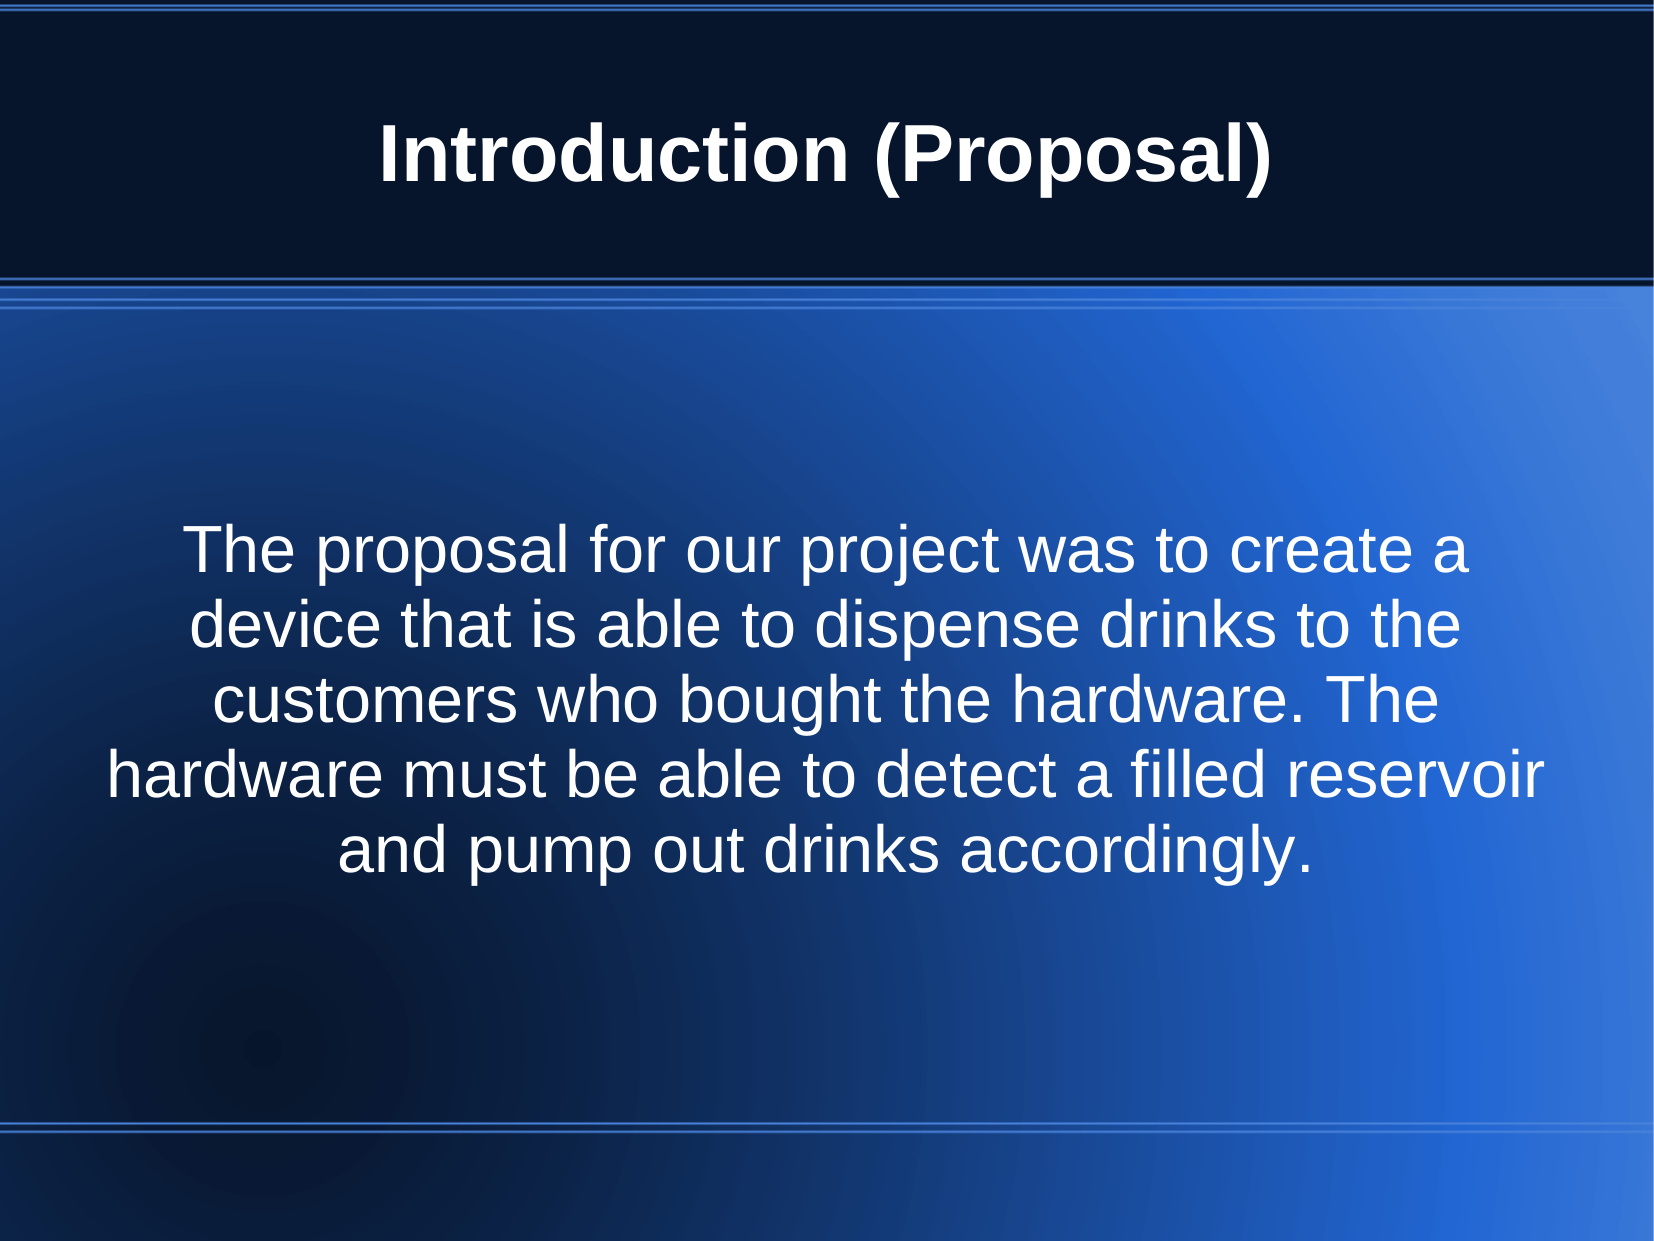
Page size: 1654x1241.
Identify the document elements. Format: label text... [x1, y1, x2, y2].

subtitle The proposal for our project was to create a device that is able to dispense drinks to the customers who bought the hardware. The hardware must be able to detect a filled reservoir and pump out drinks accordingly. [82, 290, 1571, 1109]
title Introduction (Proposal) [82, 49, 1571, 257]
picture [0, 0, 1654, 1241]
